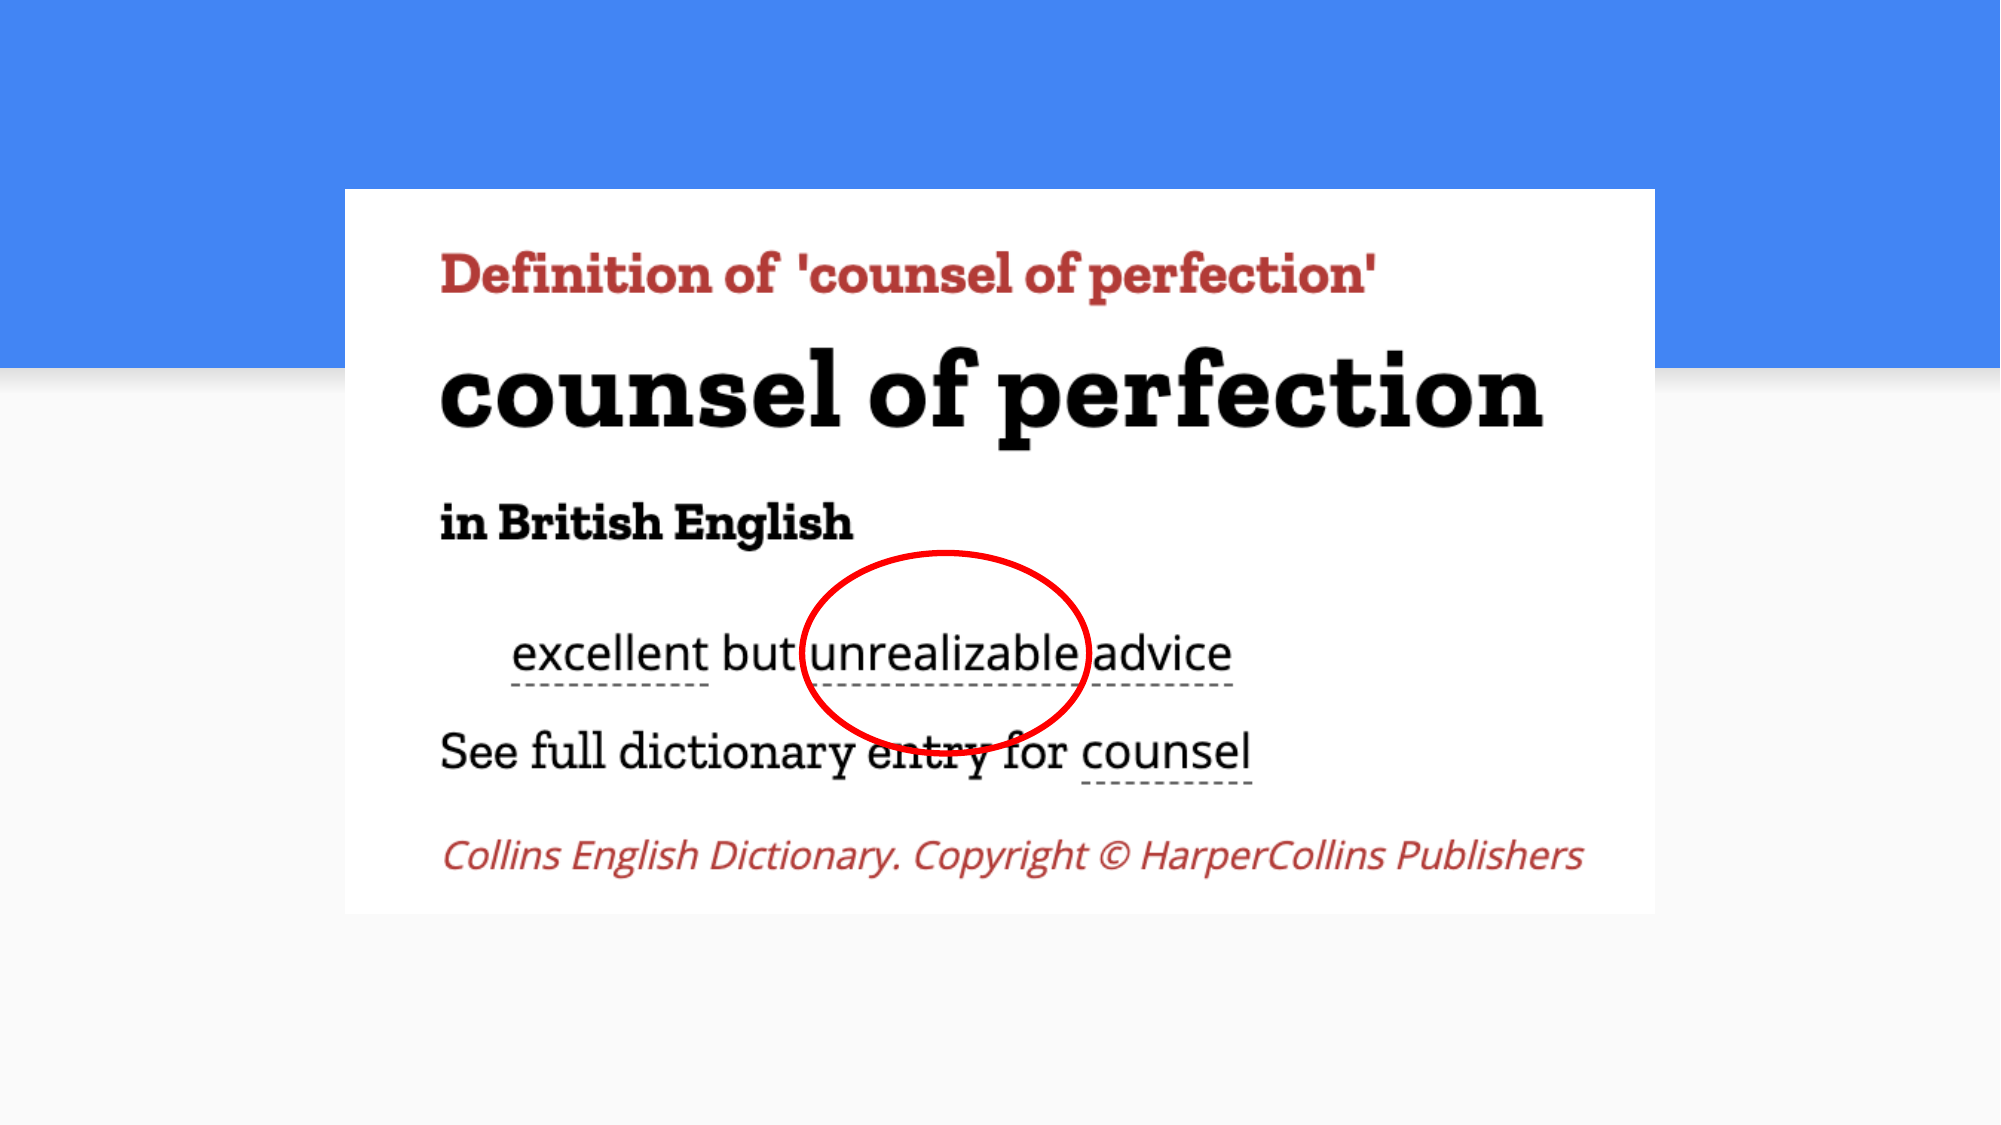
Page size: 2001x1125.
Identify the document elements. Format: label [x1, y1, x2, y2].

picture [345, 189, 1655, 914]
